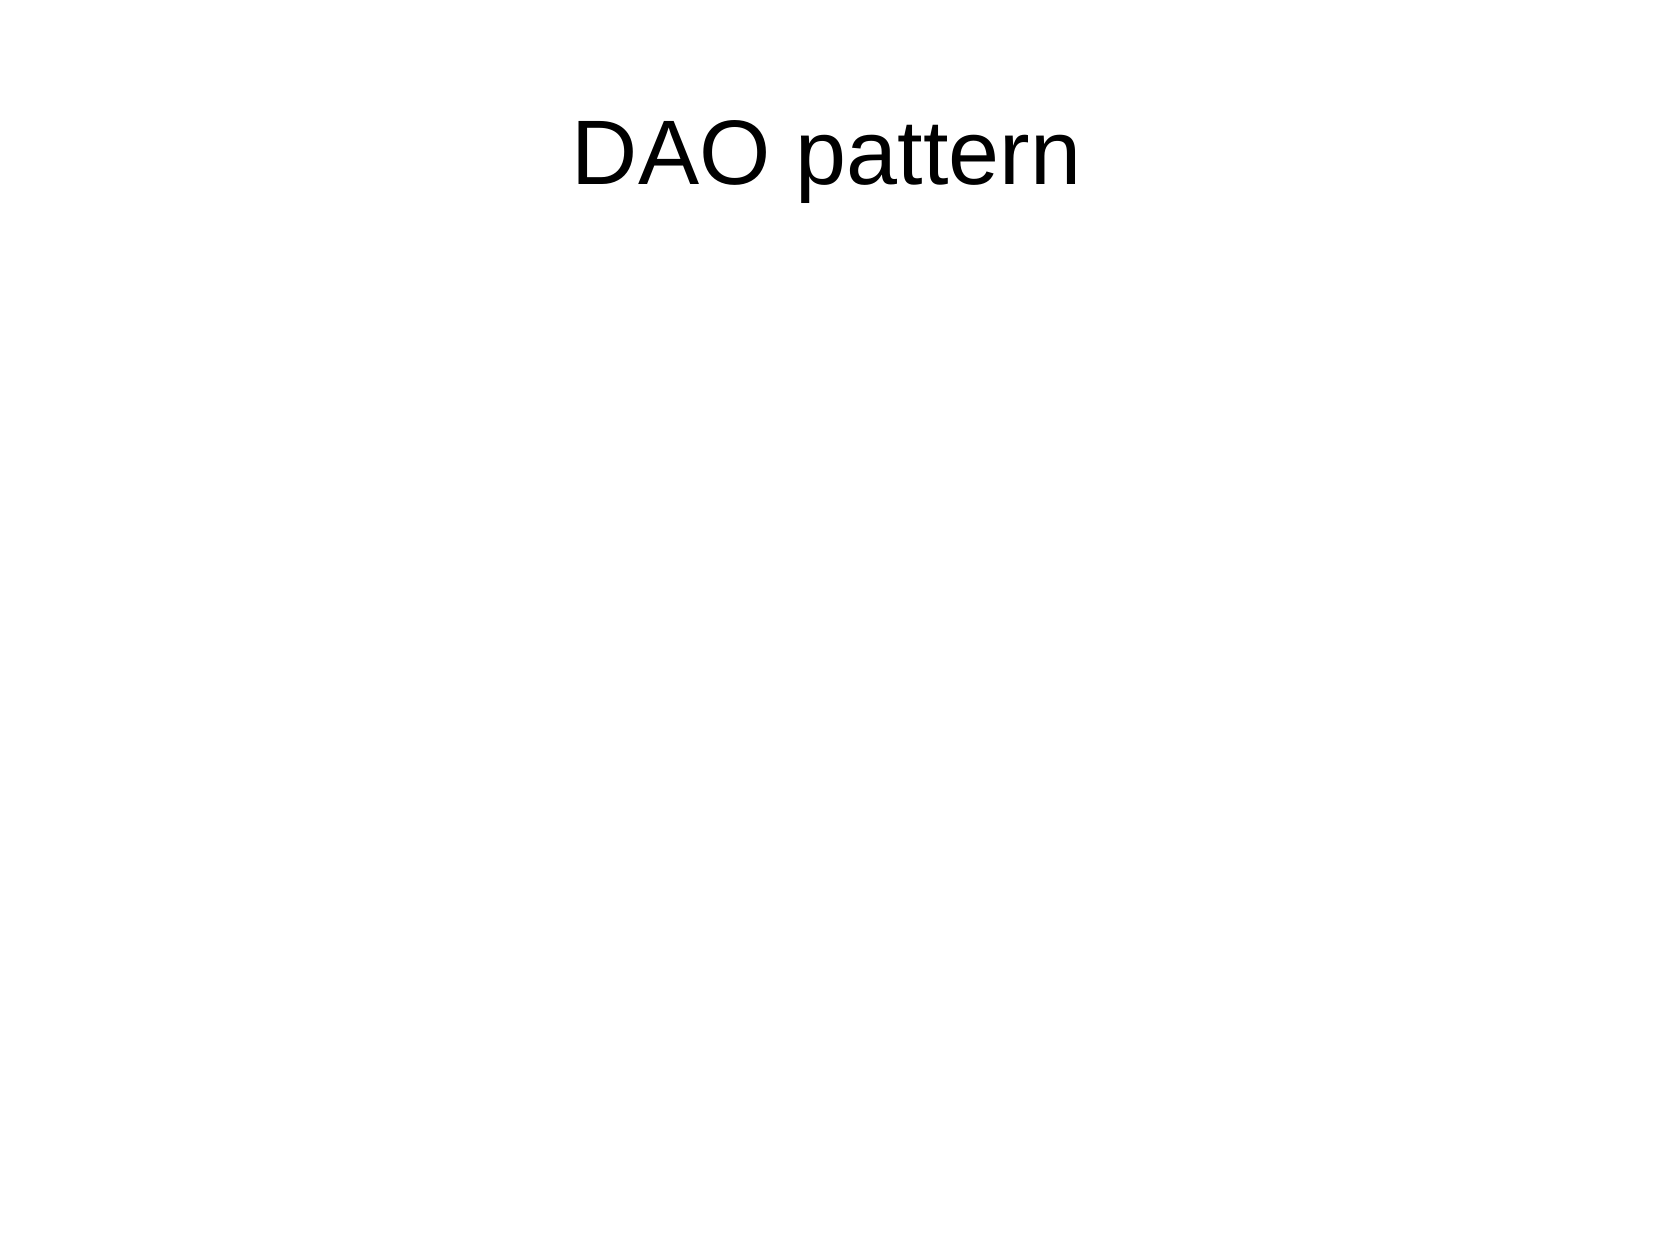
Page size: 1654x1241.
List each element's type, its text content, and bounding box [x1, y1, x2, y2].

title DAO pattern [82, 49, 1571, 257]
